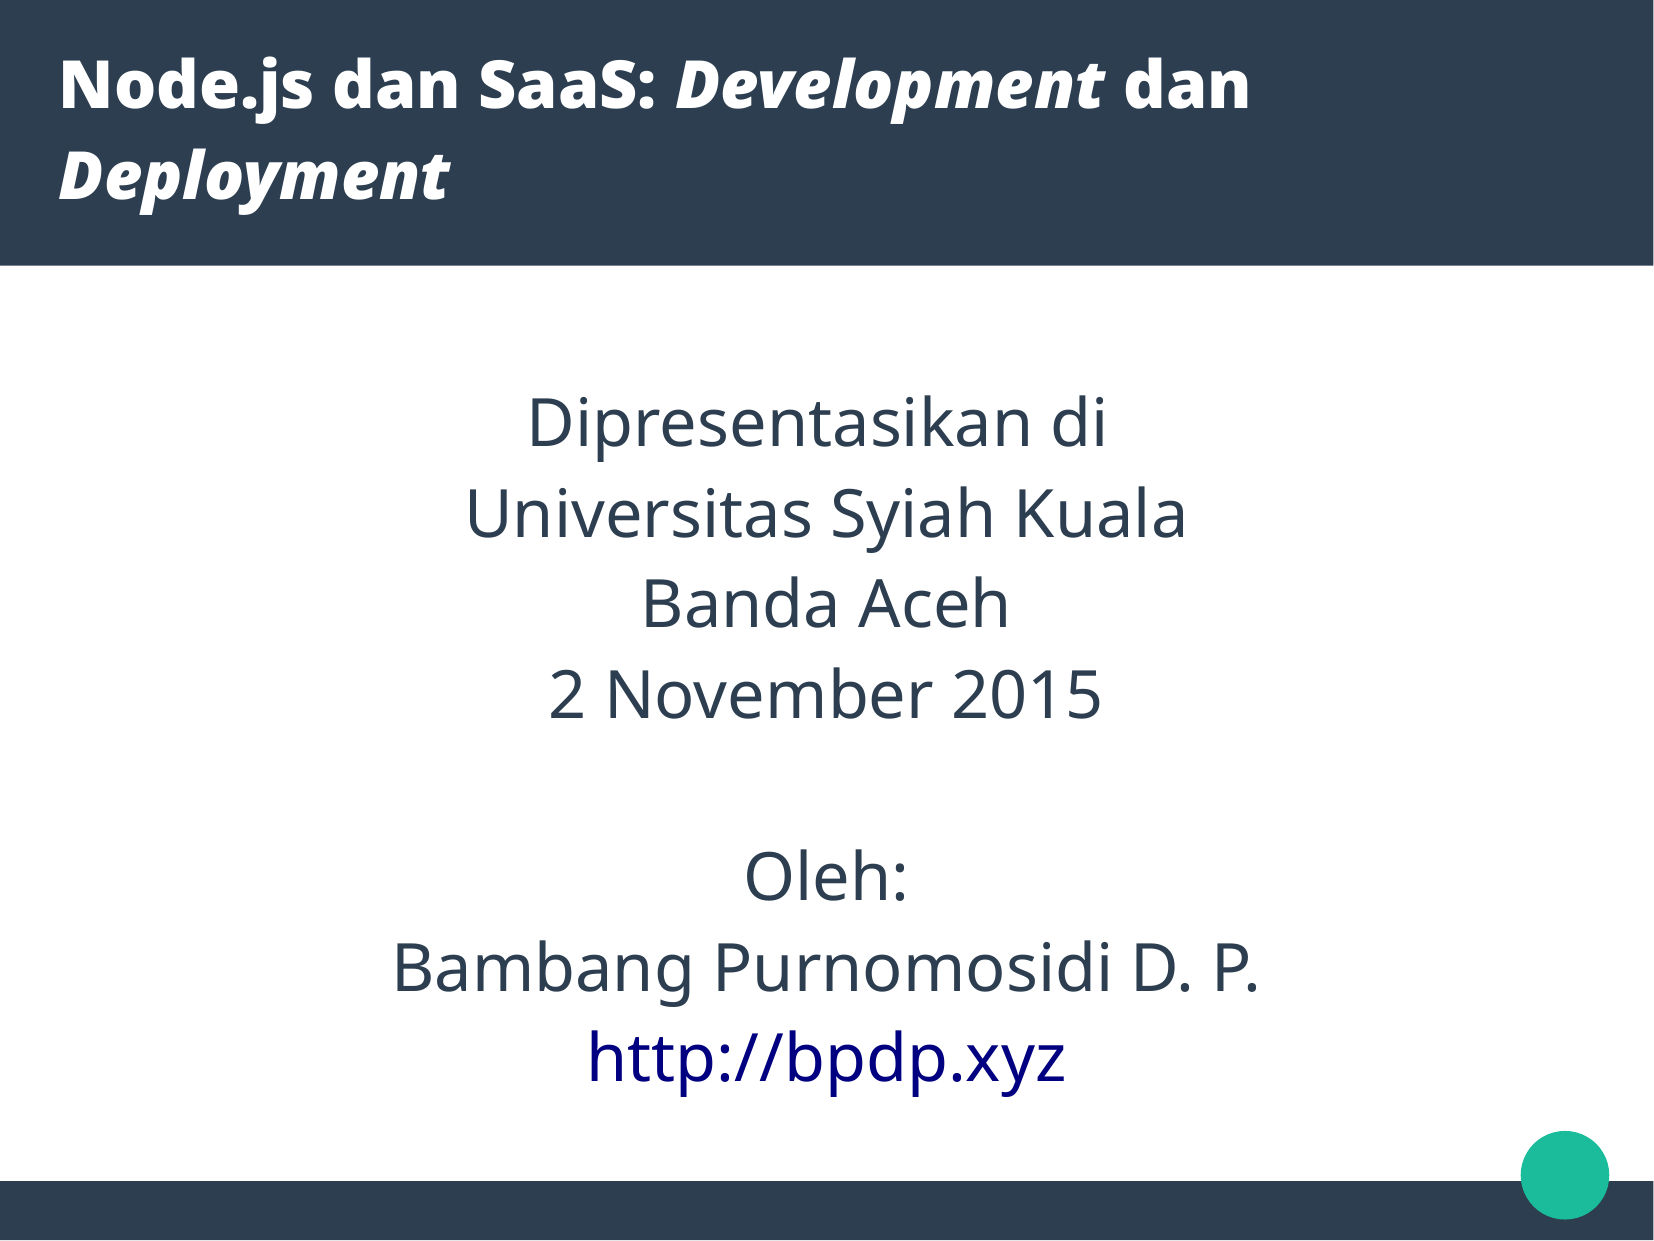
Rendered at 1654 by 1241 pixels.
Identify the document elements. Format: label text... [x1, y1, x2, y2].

title Node.js dan SaaS: Development dan Deployment [59, 49, 1595, 207]
subtitle Dipresentasikan di Universitas Syiah Kuala Banda Aceh 2 November 2015 Oleh: Bambang Purnomosidi D. P. http://bpdp.xyz [59, 324, 1595, 1152]
